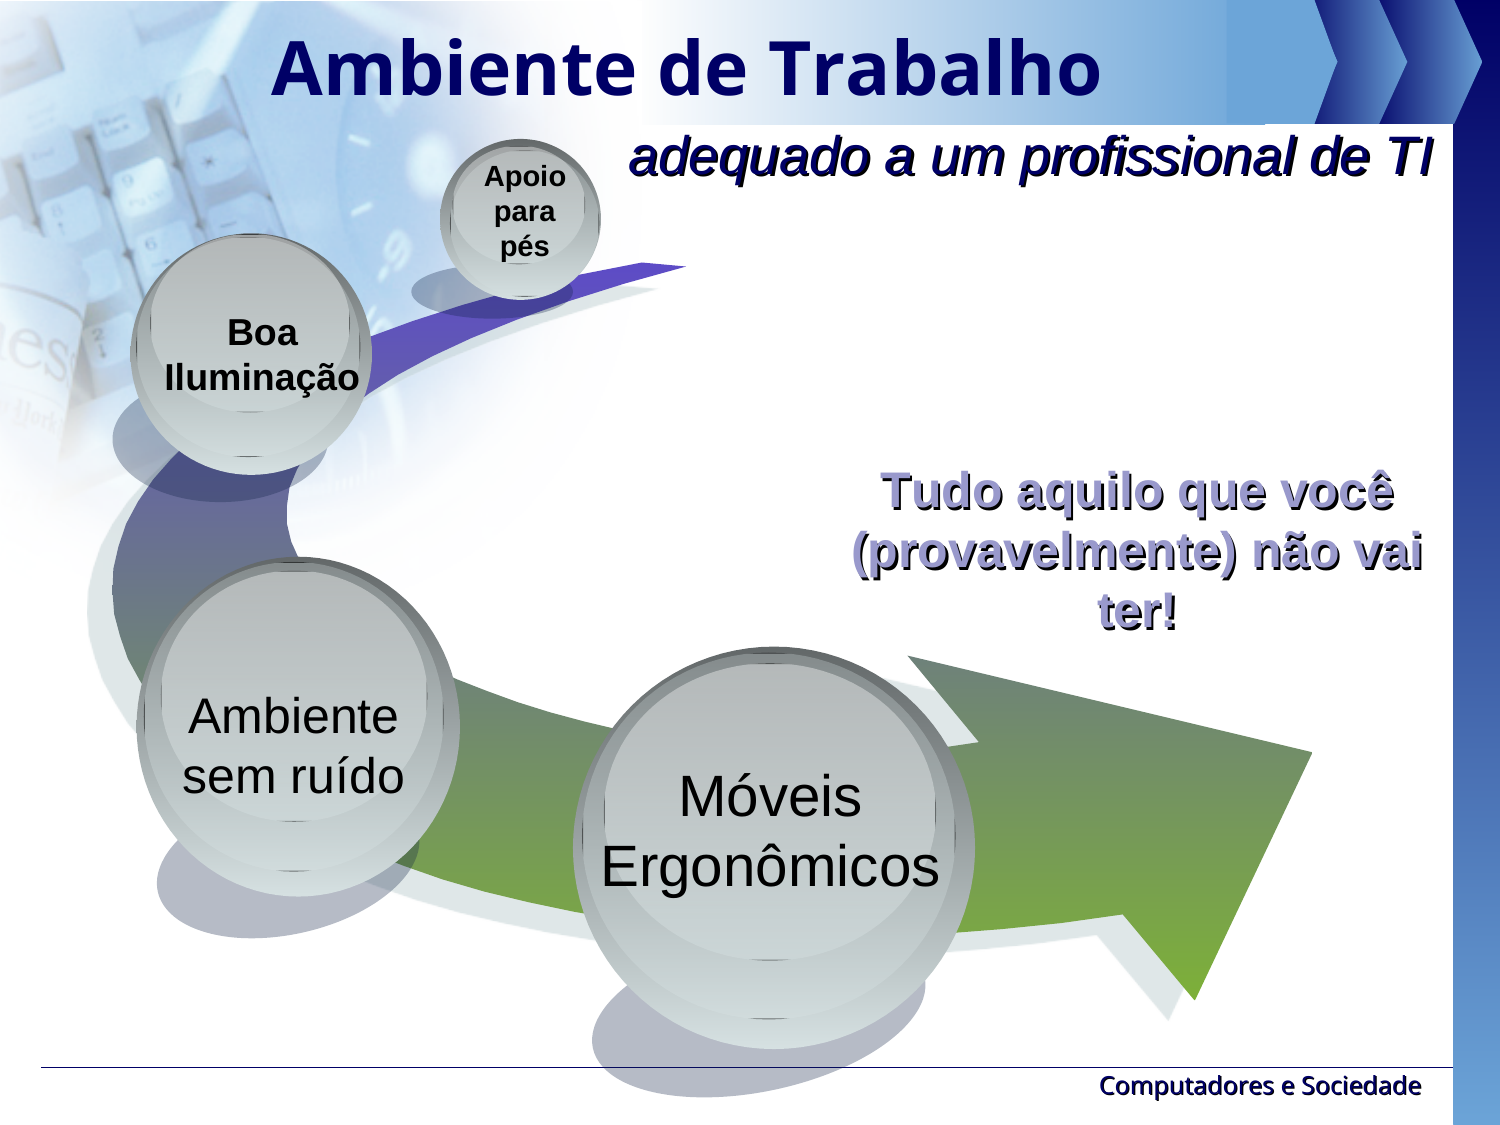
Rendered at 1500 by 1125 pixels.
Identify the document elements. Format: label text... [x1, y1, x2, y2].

text_box [481, 138, 560, 149]
text_box adequado a um profissional de TI [599, 112, 1463, 193]
title Ambiente de Trabalho [74, 12, 1300, 120]
text_box [112, 233, 1313, 1098]
text_box [376, 158, 687, 389]
text_box Apoio para pés [468, 149, 582, 271]
text_box Ambiente sem ruído [167, 676, 421, 812]
text_box Boa Iluminação [149, 299, 376, 406]
text_box Móveis Ergonômicos [585, 749, 957, 906]
text_box Tudo aquilo que você (provavelmente) não vai ter! [824, 449, 1450, 646]
